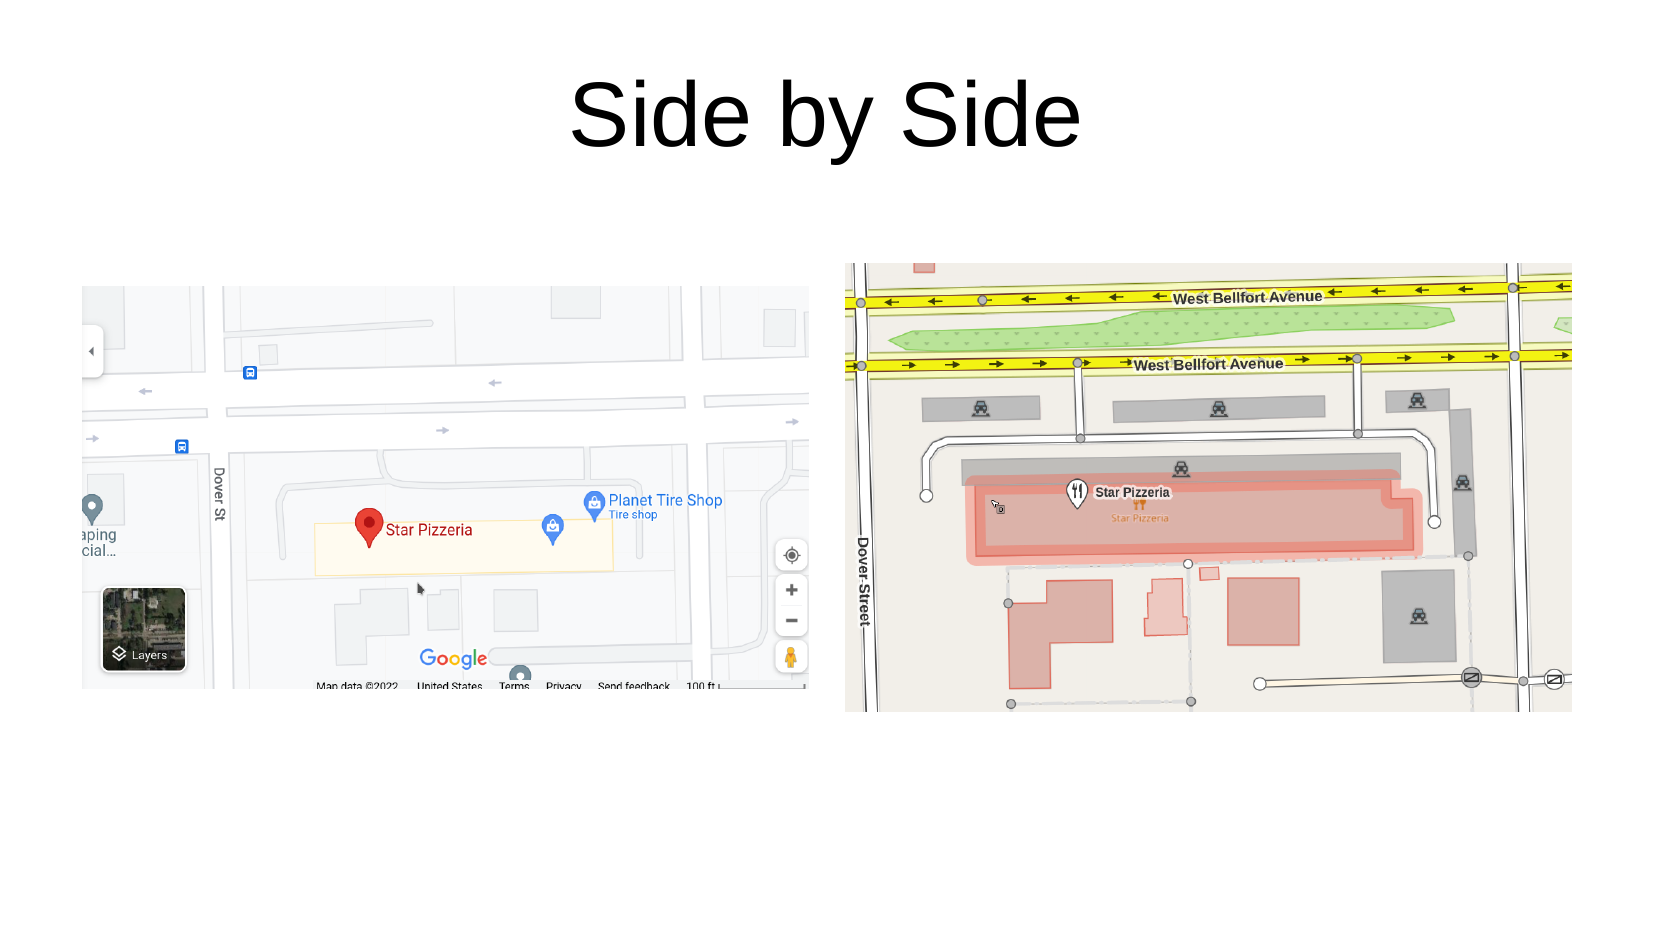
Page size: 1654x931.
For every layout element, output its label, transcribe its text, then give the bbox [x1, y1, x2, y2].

picture [82, 286, 809, 689]
title Side by Side [82, 37, 1571, 193]
picture [845, 263, 1572, 712]
